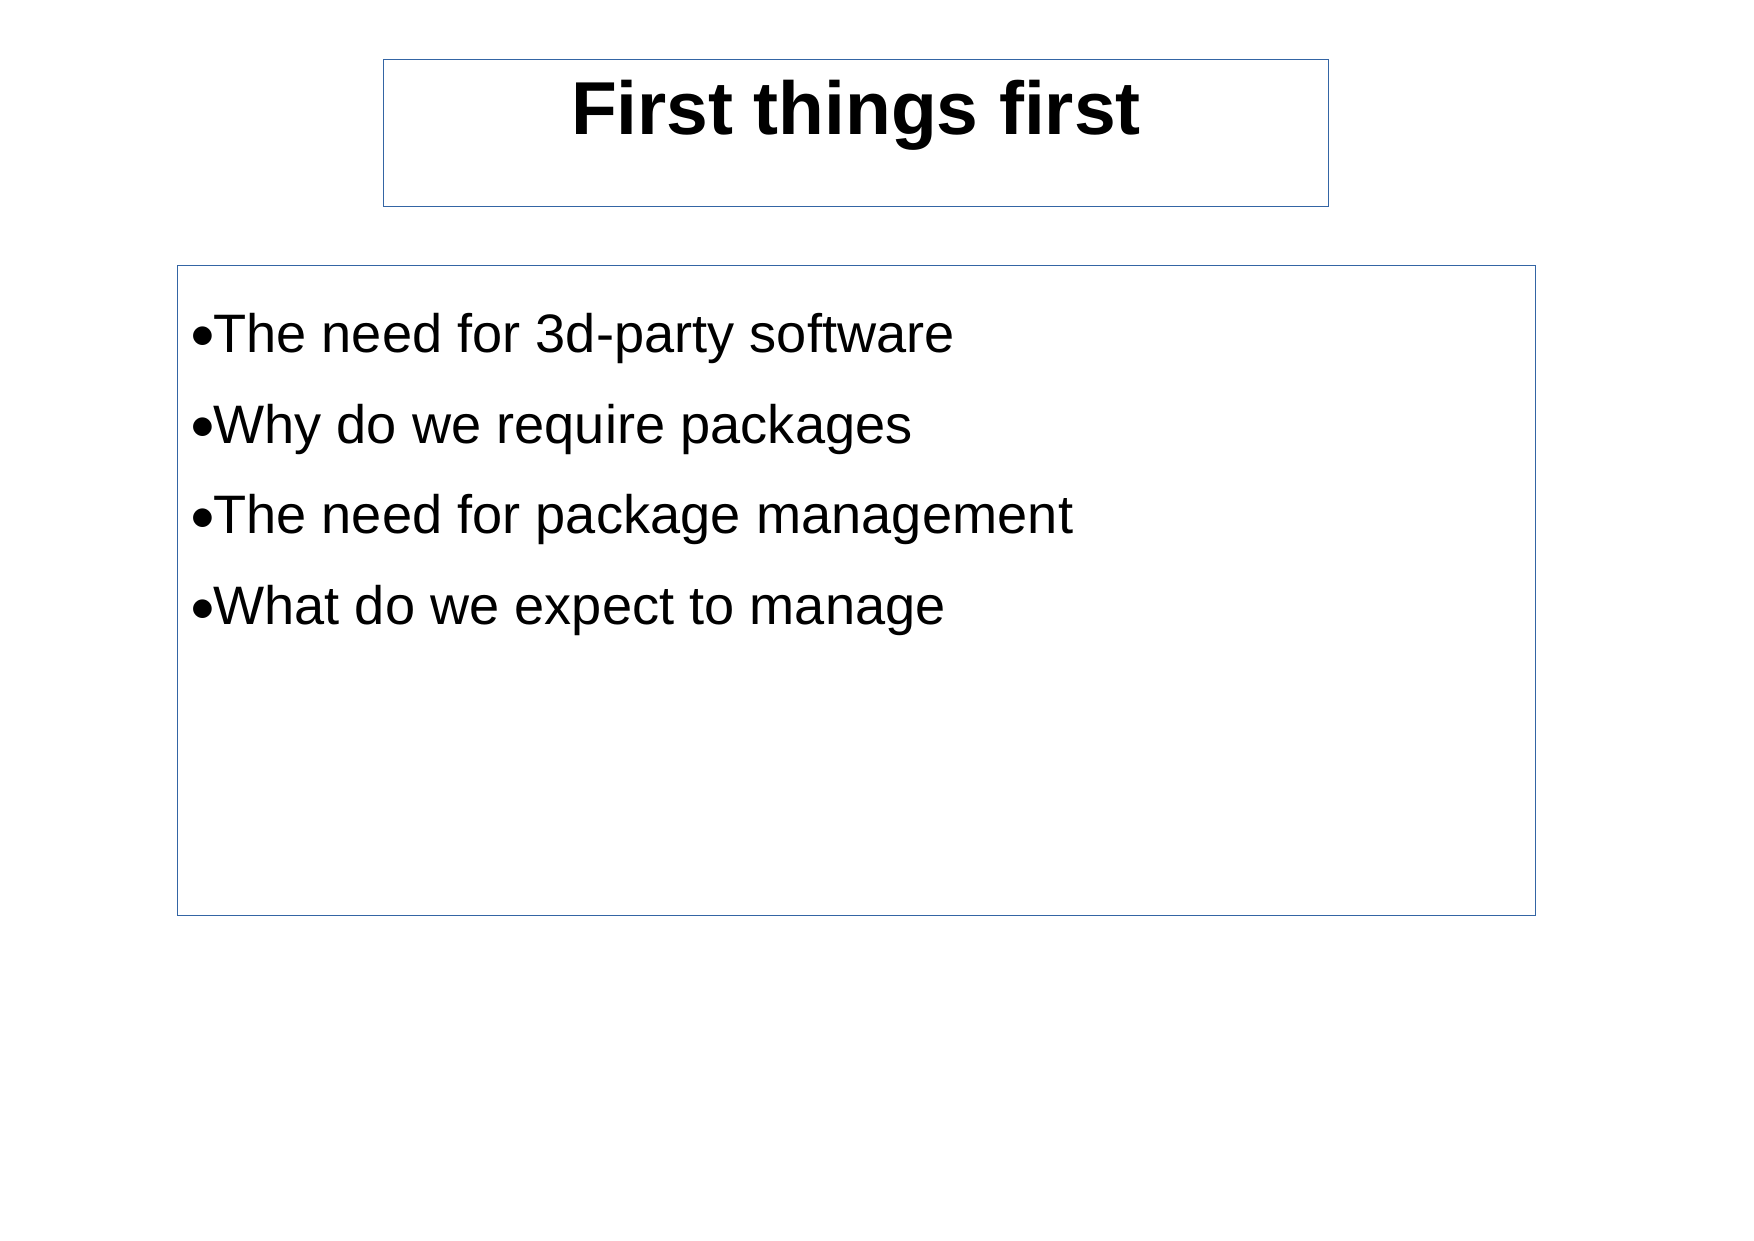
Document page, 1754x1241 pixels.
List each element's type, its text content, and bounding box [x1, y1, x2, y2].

text_box First things first [383, 59, 1329, 207]
text_box The need for 3d-party software Why do we require packages The need for package management What do we expect to manage [177, 265, 1536, 916]
